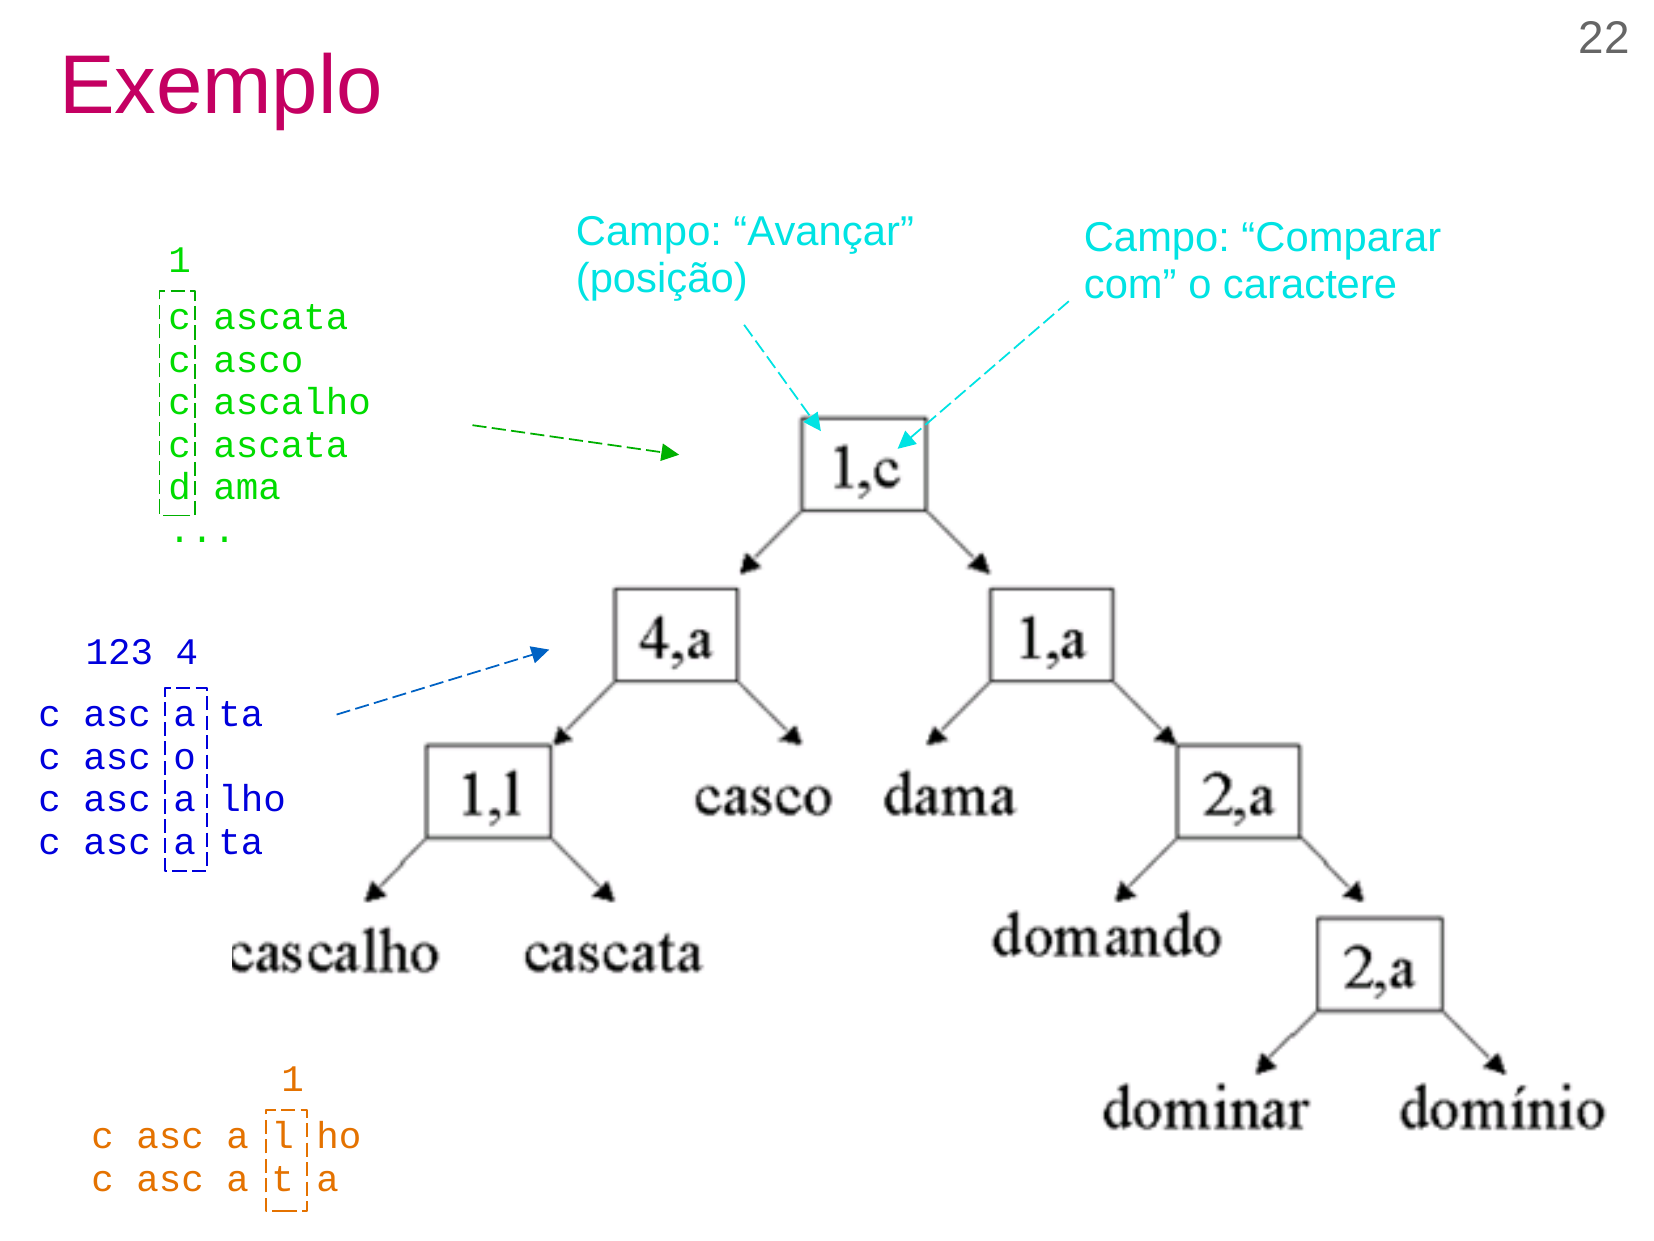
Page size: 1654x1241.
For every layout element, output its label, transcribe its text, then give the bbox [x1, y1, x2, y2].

text_box c ascata c asco c ascalho c ascata d ama ... [153, 291, 390, 562]
text_box 1 [153, 233, 206, 292]
text_box 1 [266, 1052, 319, 1111]
title Exemplo [59, 29, 1595, 148]
text_box Campo: “Comparar com” o caractere [1068, 206, 1536, 361]
text_box c asc a ta c asc o c asc a lho c asc a ta [23, 687, 308, 873]
text_box 123 4 [70, 625, 237, 688]
picture [232, 404, 1614, 1149]
text_box c asc a l ho c asc a t a [76, 1110, 420, 1211]
text_box Campo: “Avançar” (posição) [561, 200, 963, 309]
